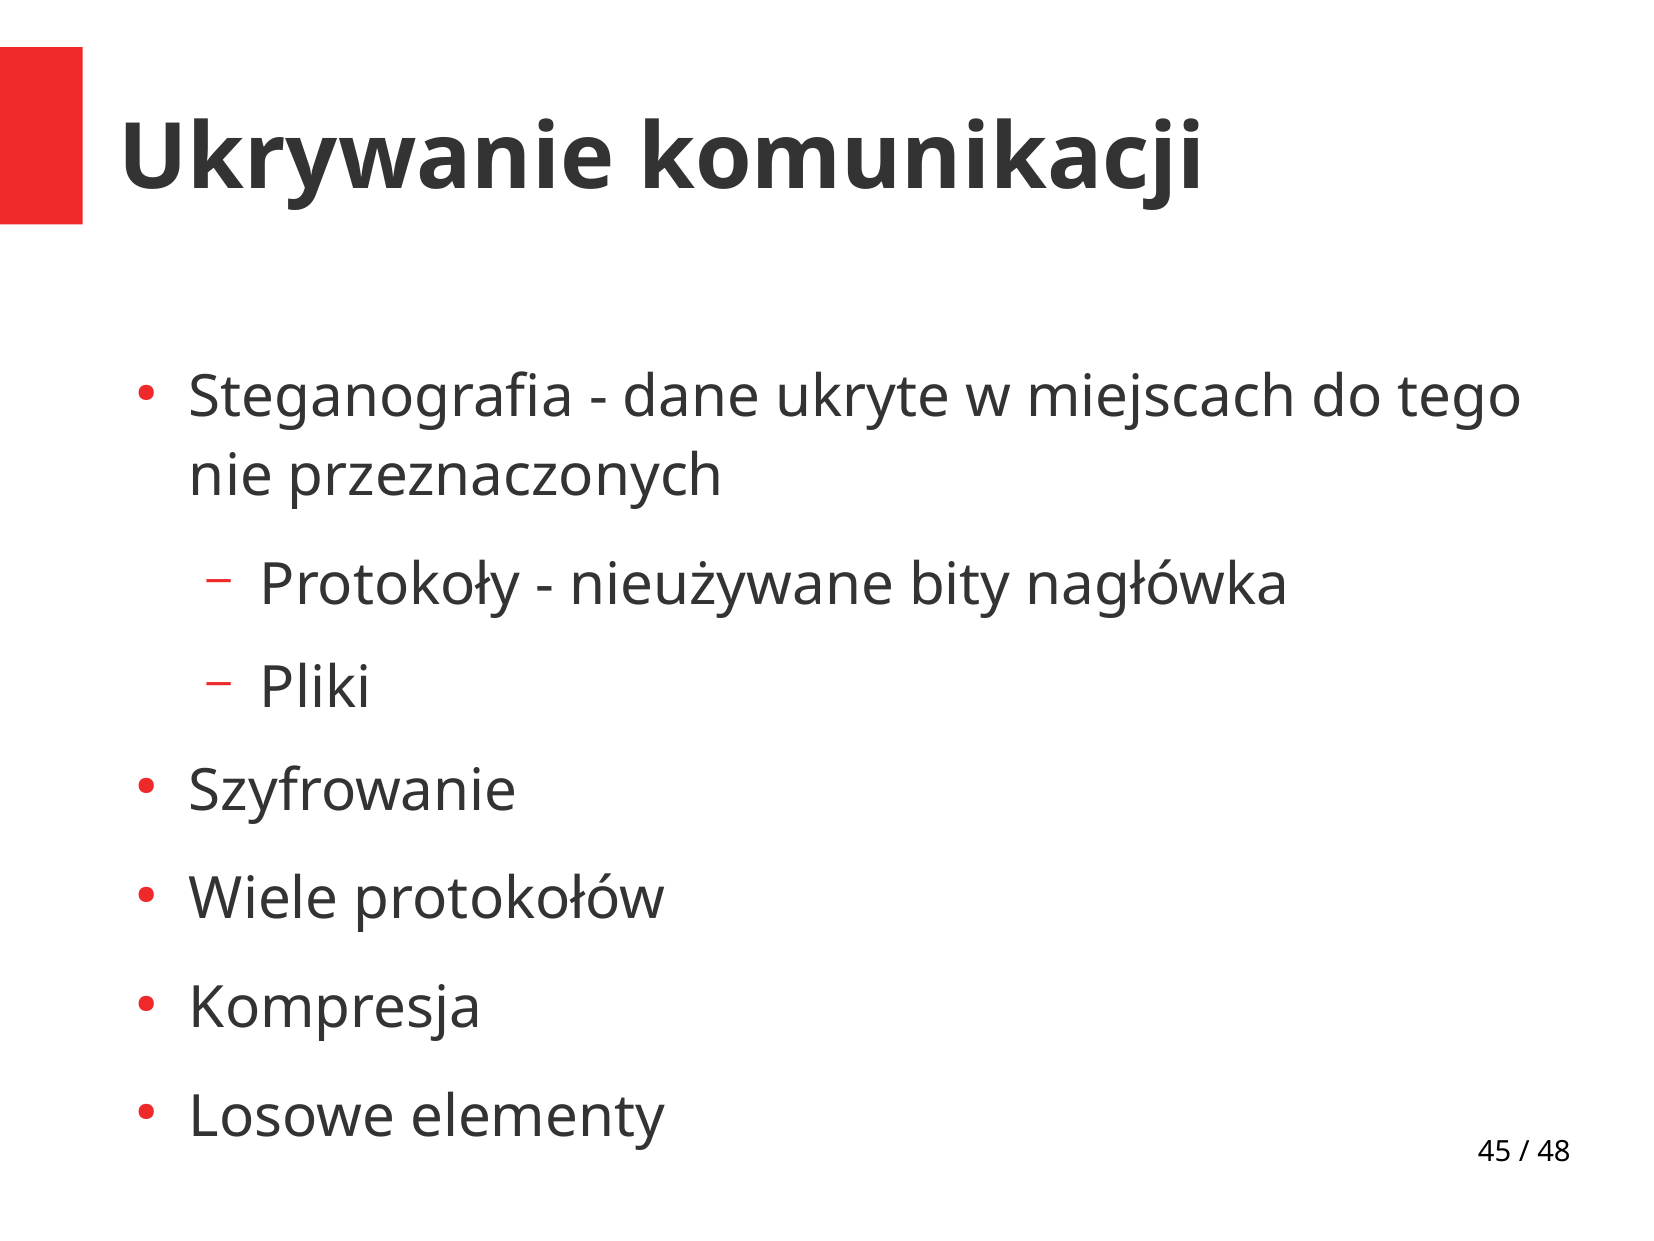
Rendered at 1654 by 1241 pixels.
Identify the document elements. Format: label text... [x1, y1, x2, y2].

list Steganografia - dane ukryte w miejscach do tego nie przeznaczonych Protokoły - nieużywane bity nagłówka Pliki Szyfrowanie Wiele protokołów Kompresja Losowe elementy [118, 354, 1536, 1074]
title Ukrywanie komunikacji [118, 49, 1571, 257]
